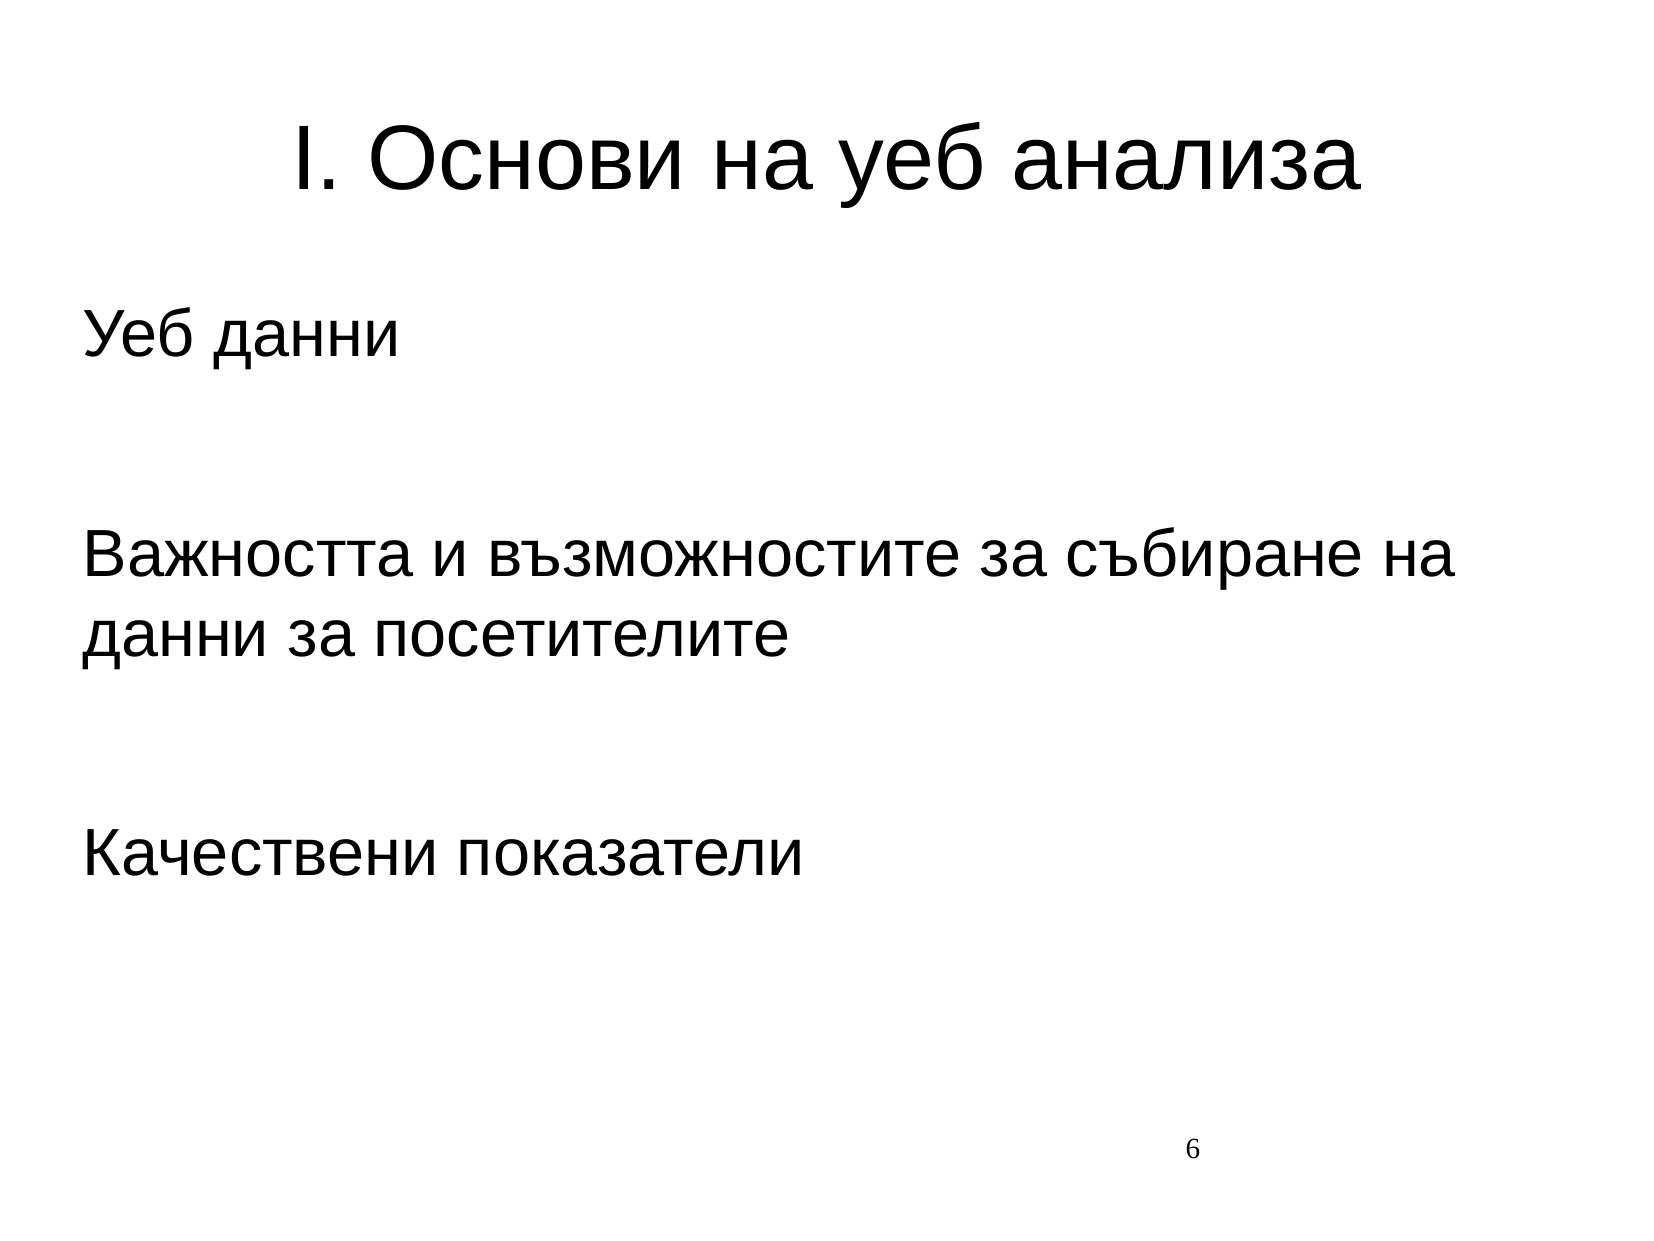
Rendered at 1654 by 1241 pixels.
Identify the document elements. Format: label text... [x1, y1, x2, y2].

list Уеб данни Важността и възможностите за събиране на данни за посетителите Качествени показатели [82, 290, 1571, 1109]
title I. Основи на уеб анализа [82, 49, 1571, 257]
text_box [1185, 1129, 1571, 1216]
